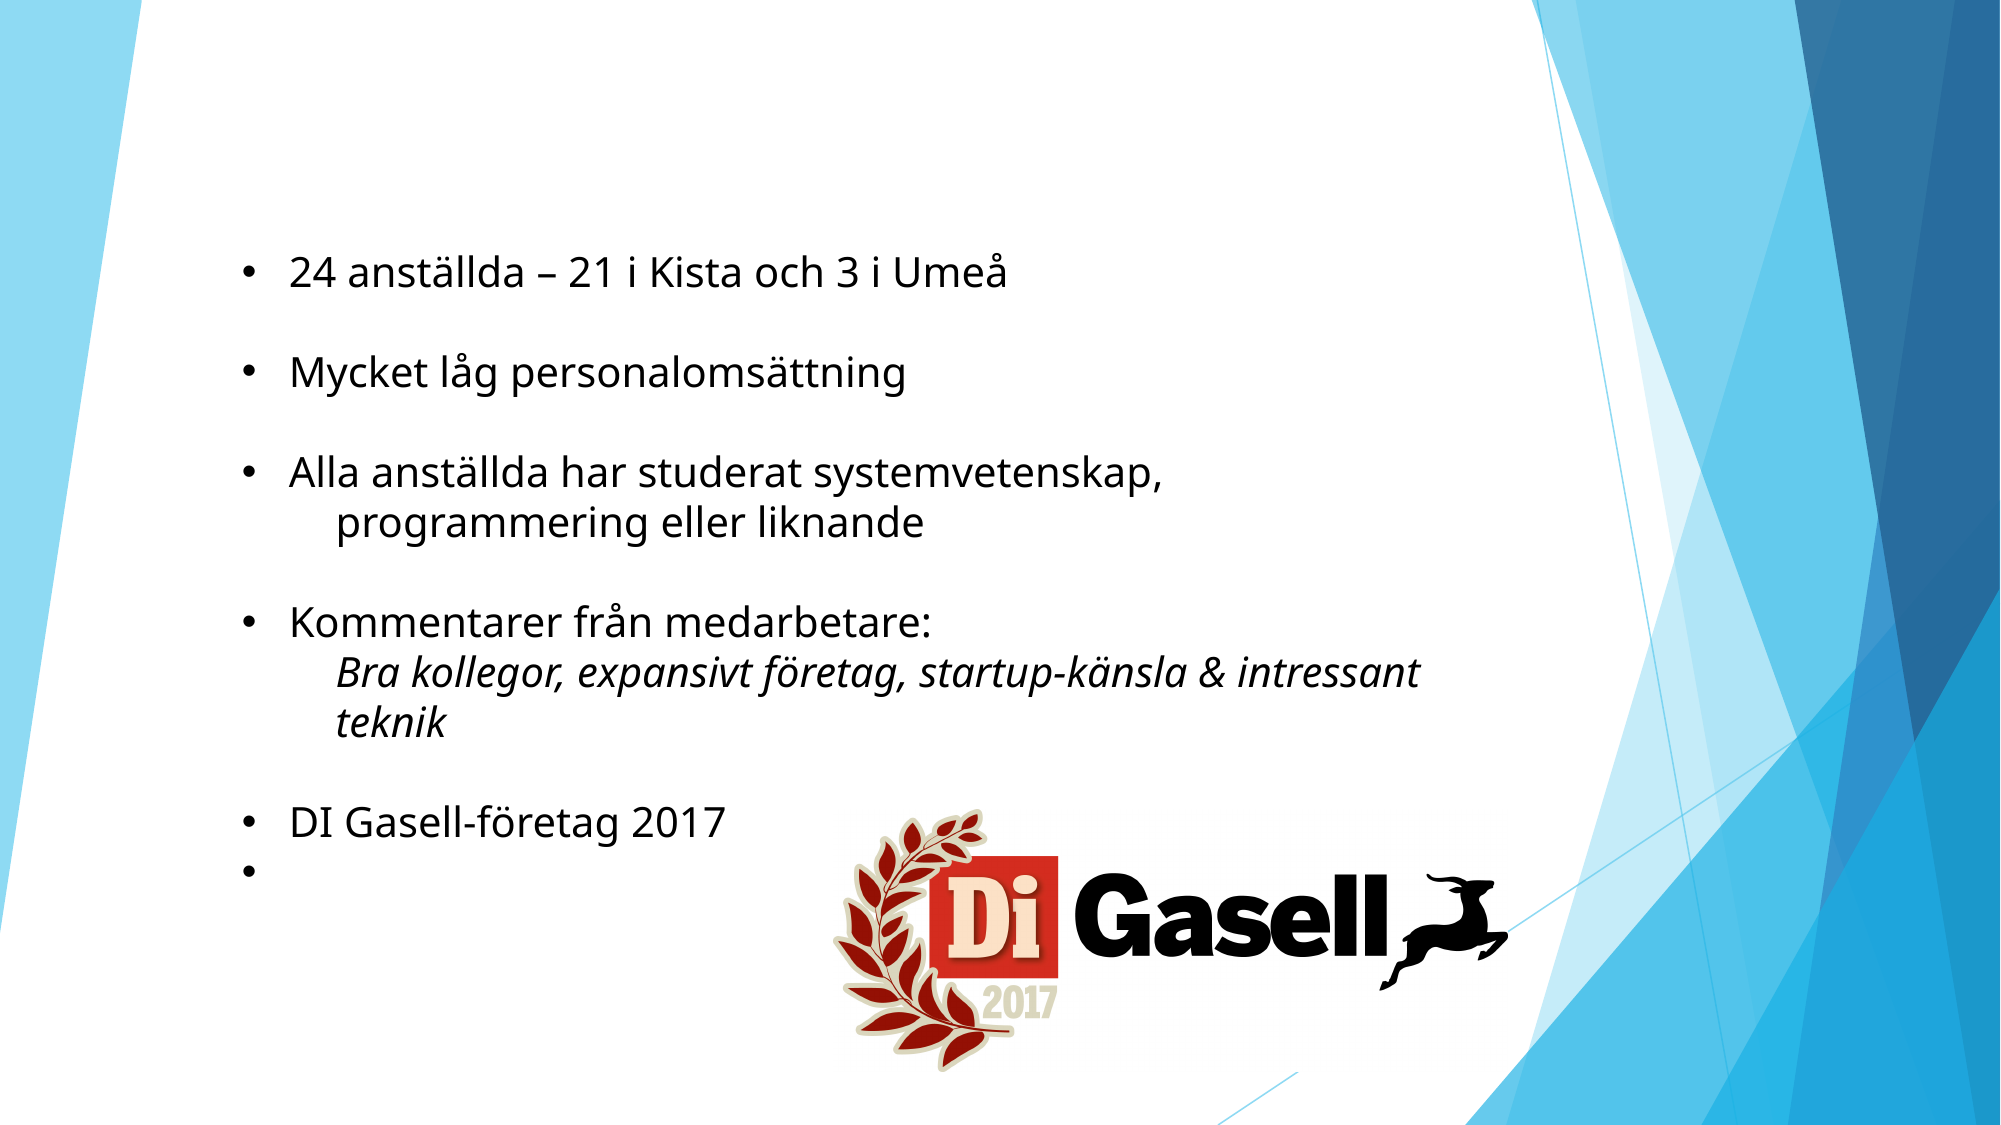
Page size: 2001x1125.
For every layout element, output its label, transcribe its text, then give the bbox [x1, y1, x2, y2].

picture [833, 809, 1508, 1072]
text_box 24 anställda – 21 i Kista och 3 i Umeå Mycket låg personalomsättning Alla anställda har studerat systemvetenskap, programmering eller liknande Kommentarer från medarbetare: Bra kollegor, expansivt företag, startup-känsla & intressant teknik DI Gasell-företag 2017 [227, 238, 1467, 904]
